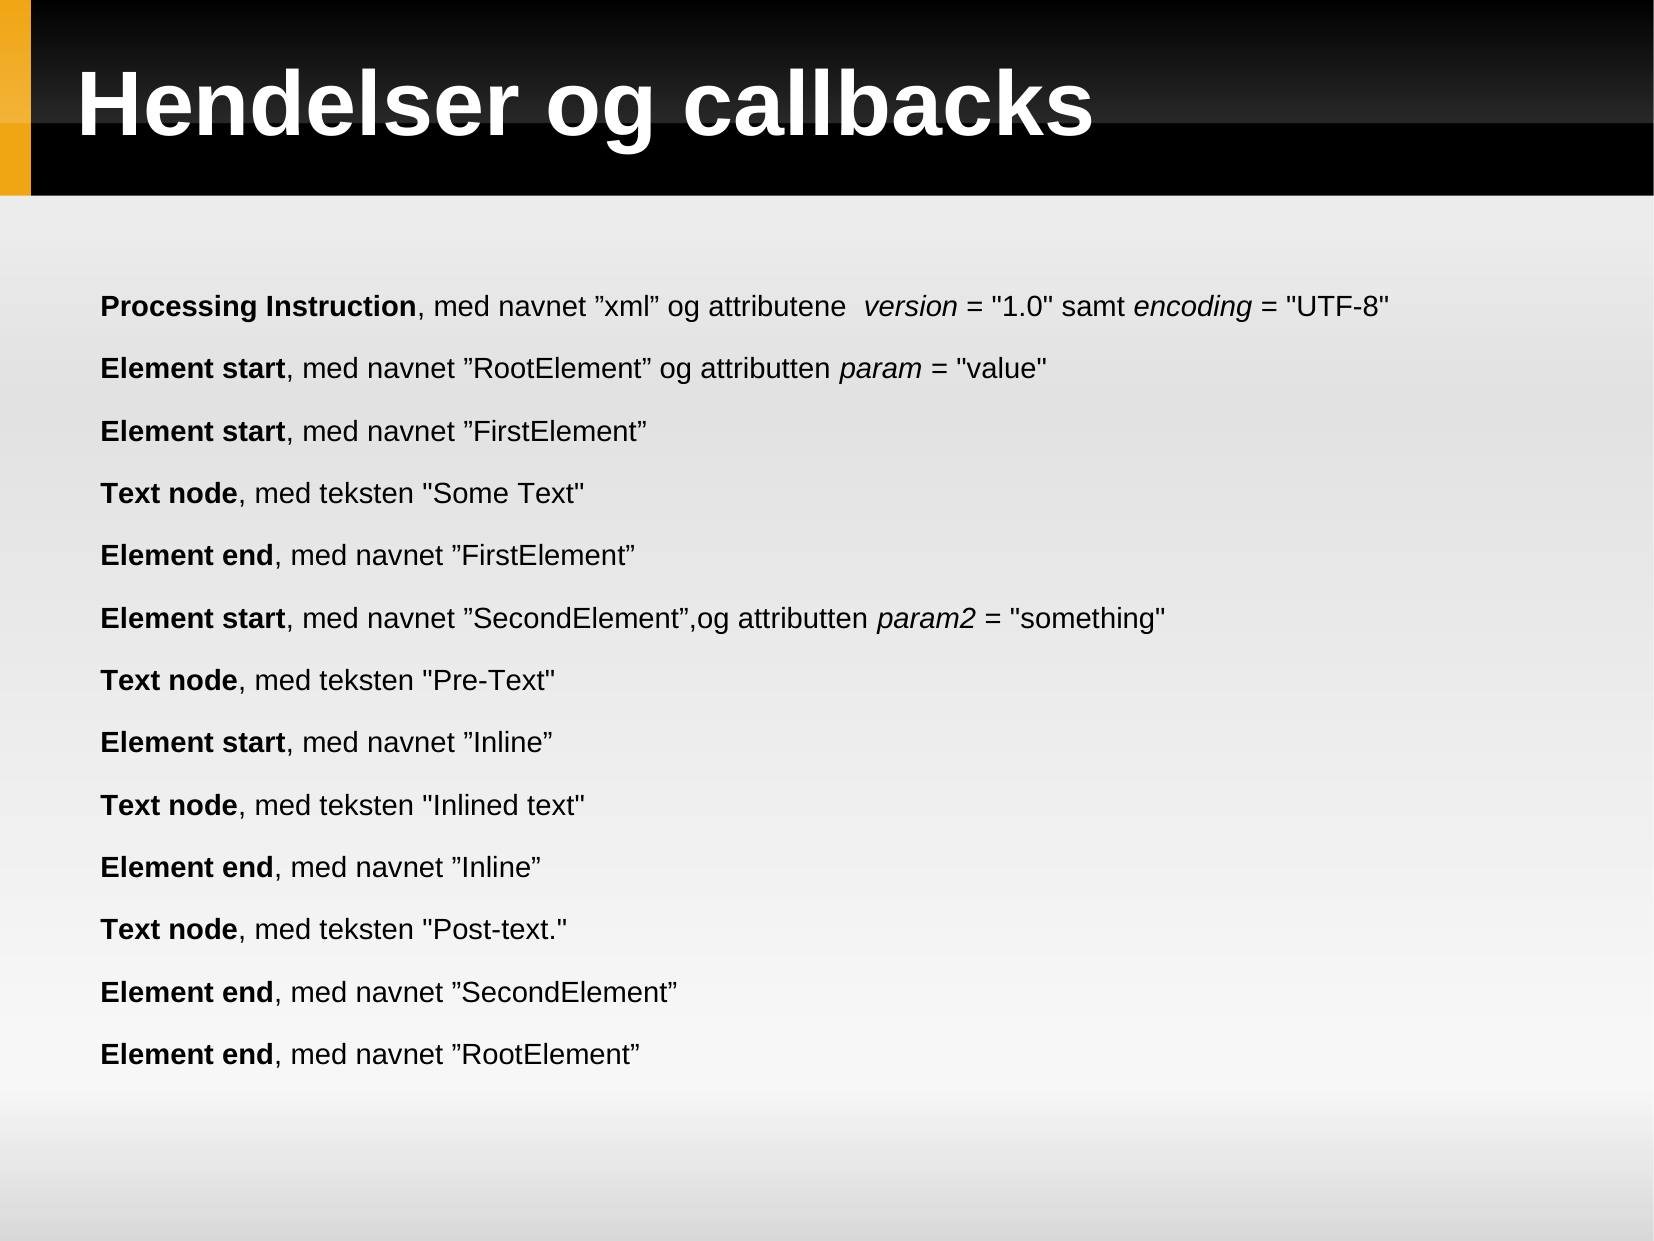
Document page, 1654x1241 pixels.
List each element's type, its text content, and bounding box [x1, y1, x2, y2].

title Hendelser og callbacks [76, 7, 1565, 200]
list Processing Instruction, med navnet ”xml” og attributene version = "1.0" samt encoding = "UTF-8" Element start, med navnet ”RootElement” og attributten param = "value" Element start, med navnet ”FirstElement” Text node, med teksten "Some Text" Element end, med navnet ”FirstElement” Element start, med navnet ”SecondElement”,og attributten param2 = "something" Text node, med teksten "Pre-Text" Element start, med navnet ”Inline” Text node, med teksten "Inlined text" Element end, med navnet ”Inline” Text node, med teksten "Post-text." Element end, med navnet ”SecondElement” Element end, med navnet ”RootElement” [82, 290, 1571, 1220]
picture [0, 0, 1654, 1241]
